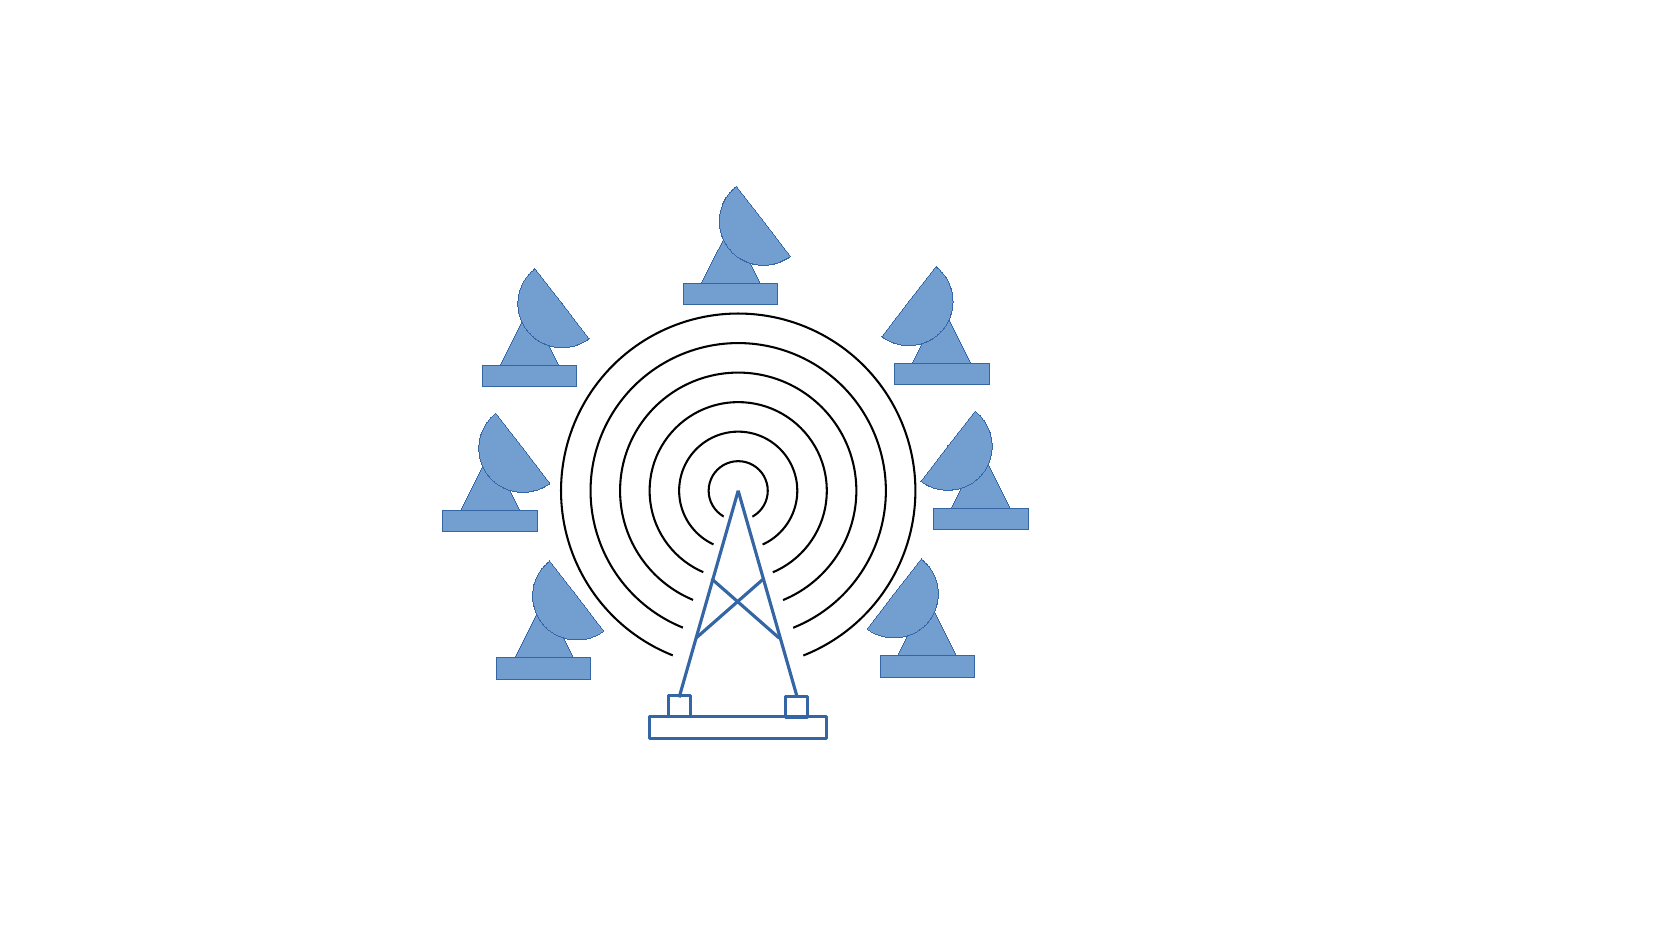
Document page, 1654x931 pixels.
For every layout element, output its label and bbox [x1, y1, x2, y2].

text_box [496, 560, 604, 680]
text_box [701, 584, 734, 630]
text_box [482, 268, 590, 387]
text_box [683, 186, 791, 305]
text_box [664, 477, 812, 680]
text_box [920, 411, 1029, 530]
text_box [881, 266, 990, 385]
text_box [442, 413, 550, 532]
text_box [741, 584, 776, 632]
text_box [867, 558, 975, 678]
text_box [715, 500, 761, 598]
text_box [687, 605, 790, 680]
